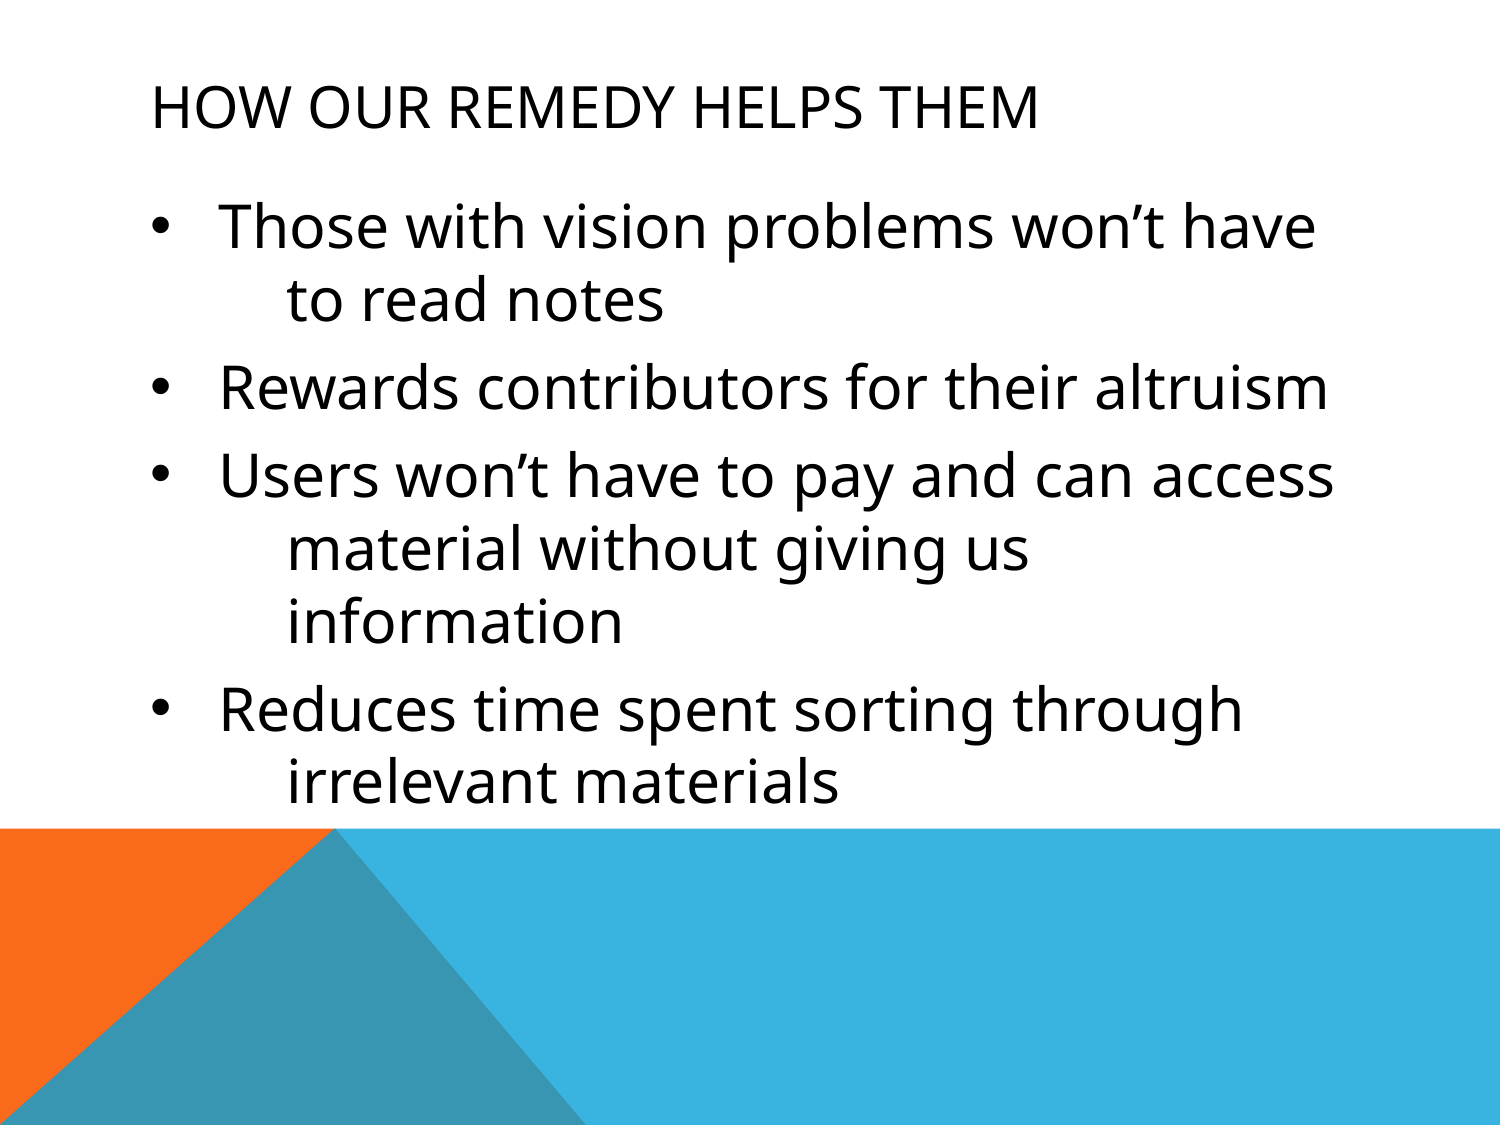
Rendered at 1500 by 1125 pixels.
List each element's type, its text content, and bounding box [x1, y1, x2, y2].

list Those with vision problems won’t have to read notes Rewards contributors for their altruism Users won’t have to pay and can access material without giving us information Reduces time spent sorting through irrelevant materials [135, 180, 1369, 835]
title How our remedy helps them [135, 60, 1369, 150]
